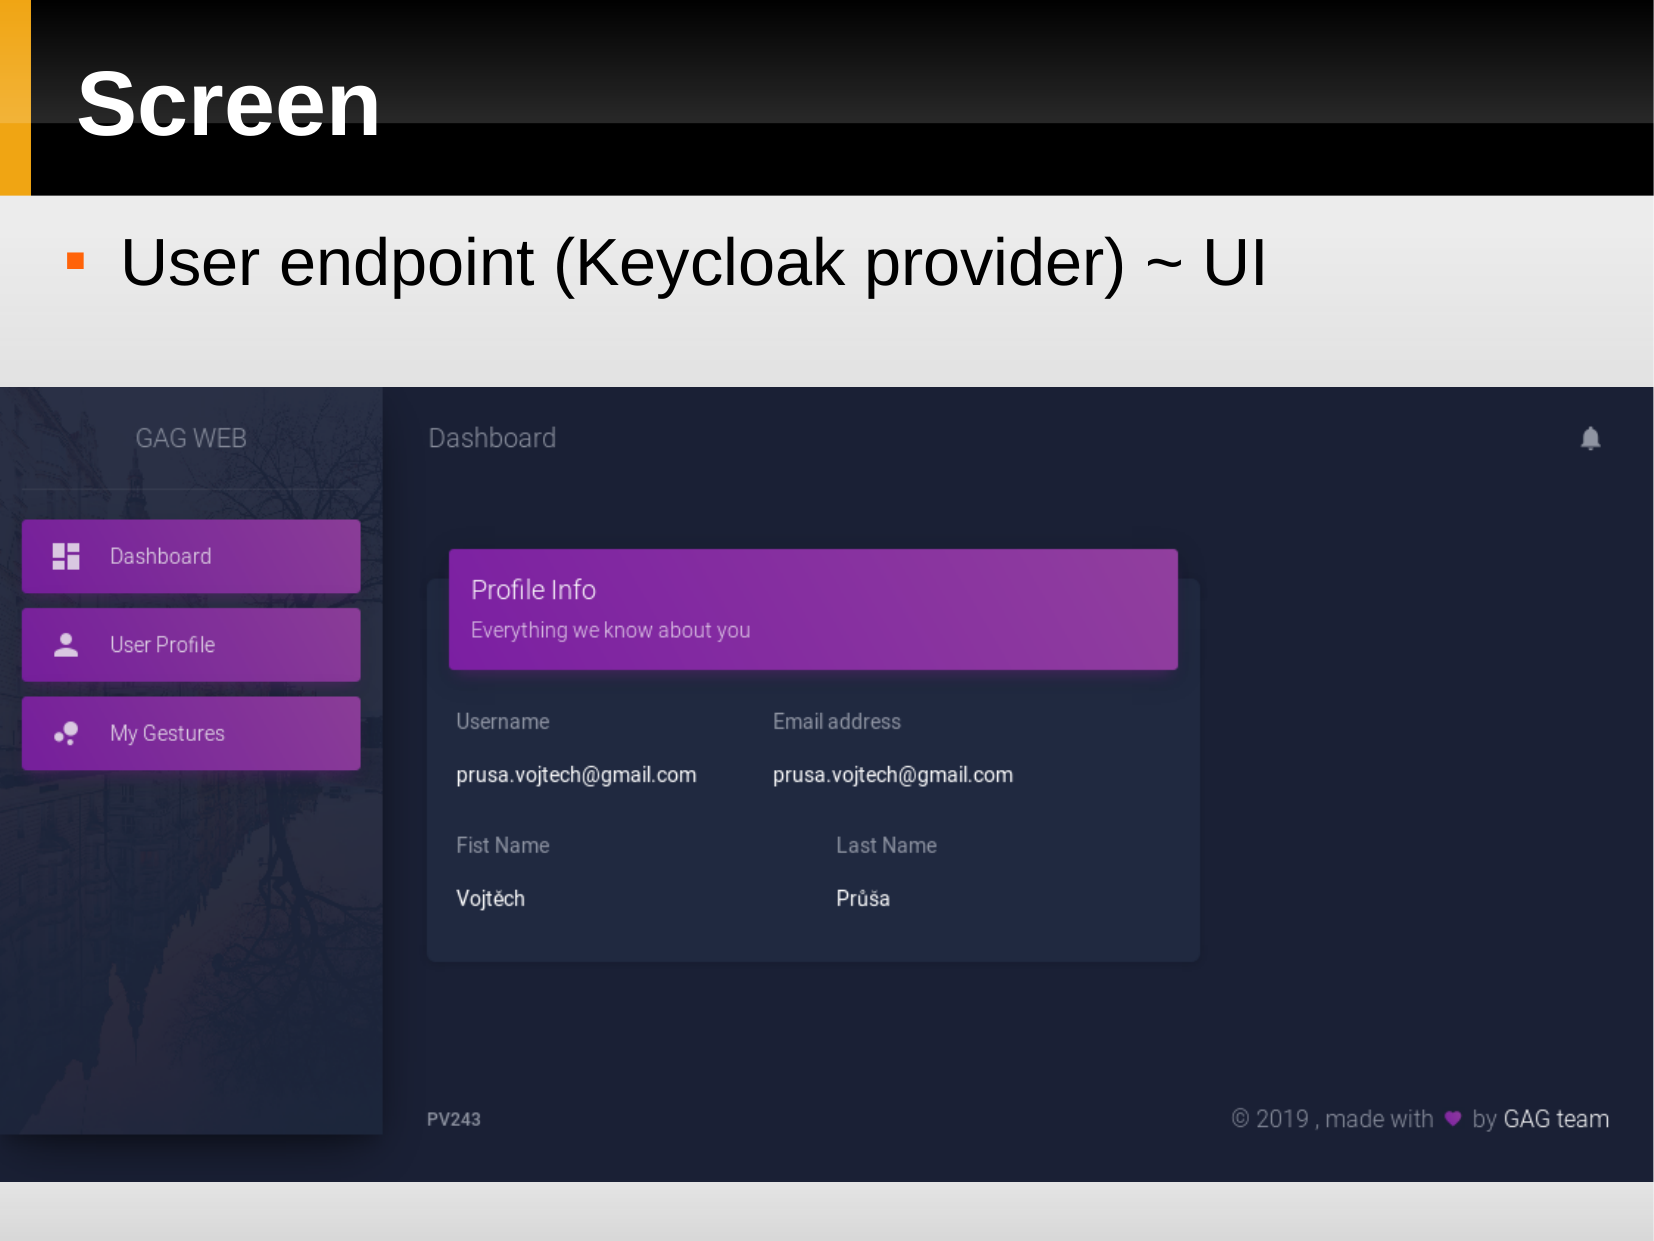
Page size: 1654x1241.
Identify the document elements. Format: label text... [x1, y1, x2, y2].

title Screen [76, 0, 1565, 208]
picture [0, 0, 1654, 1241]
list User endpoint (Keycloak provider) ~ UI [49, 225, 1538, 310]
